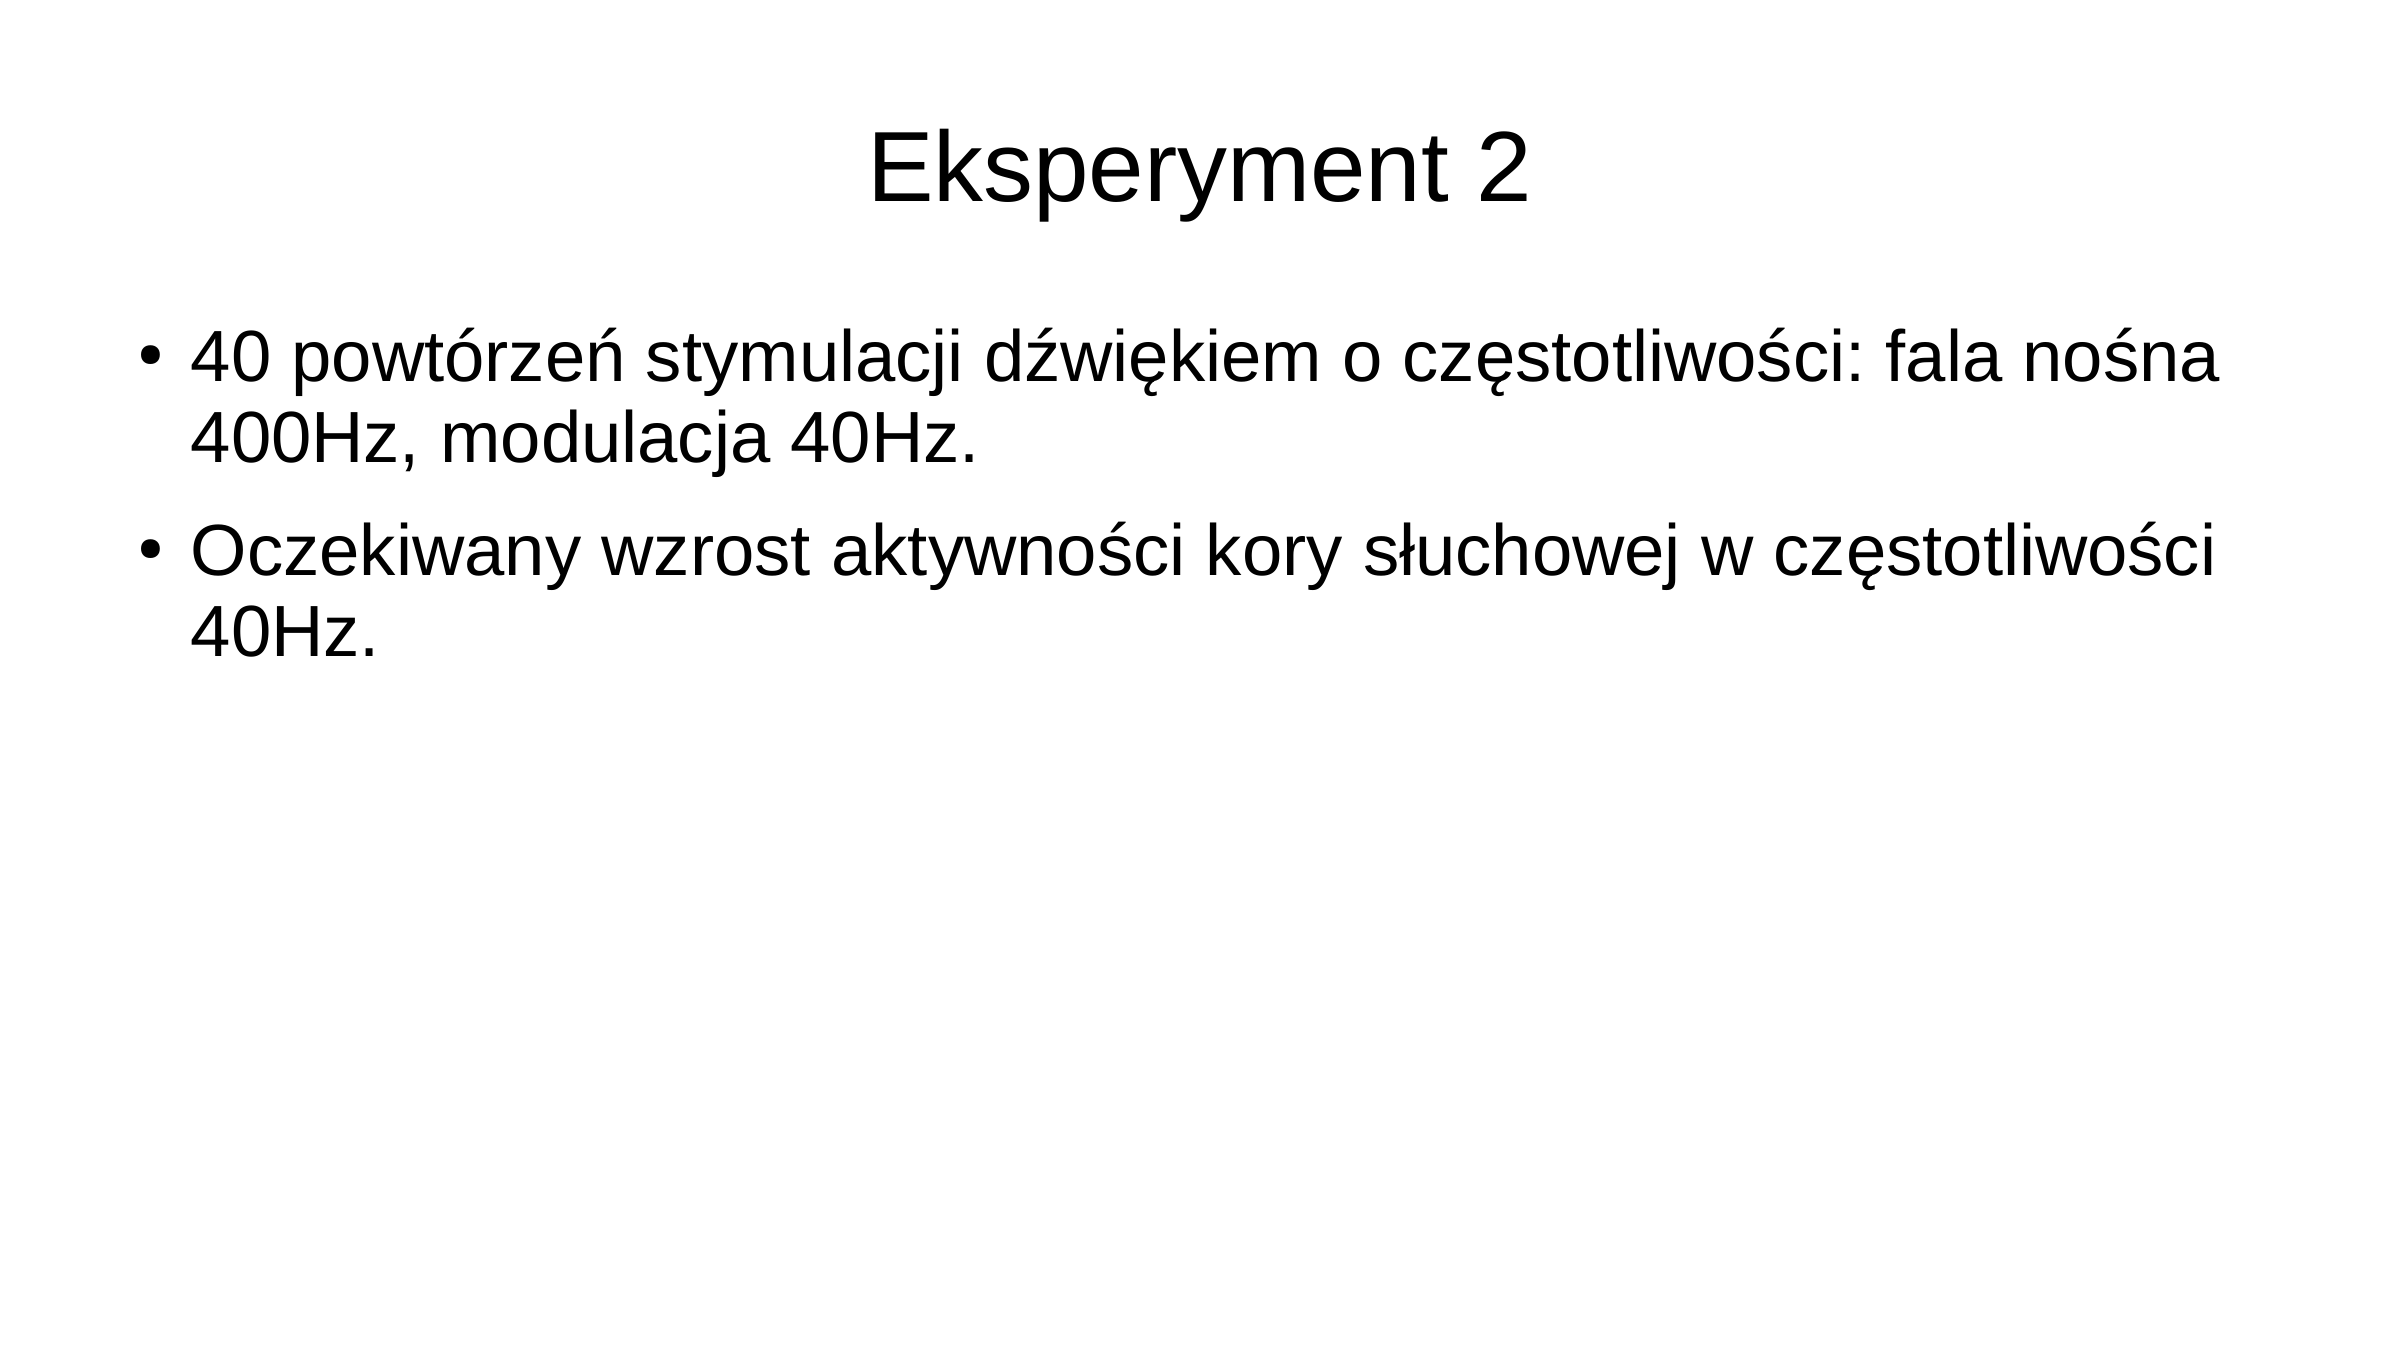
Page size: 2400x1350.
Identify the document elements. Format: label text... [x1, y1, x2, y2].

list 40 powtórzeń stymulacji dźwiękiem o częstotliwości: fala nośna 400Hz, modulacja 40Hz. Oczekiwany wzrost aktywności kory słuchowej w częstotliwości 40Hz. [120, 315, 2232, 1099]
title Eksperyment 2 [120, 53, 2280, 280]
